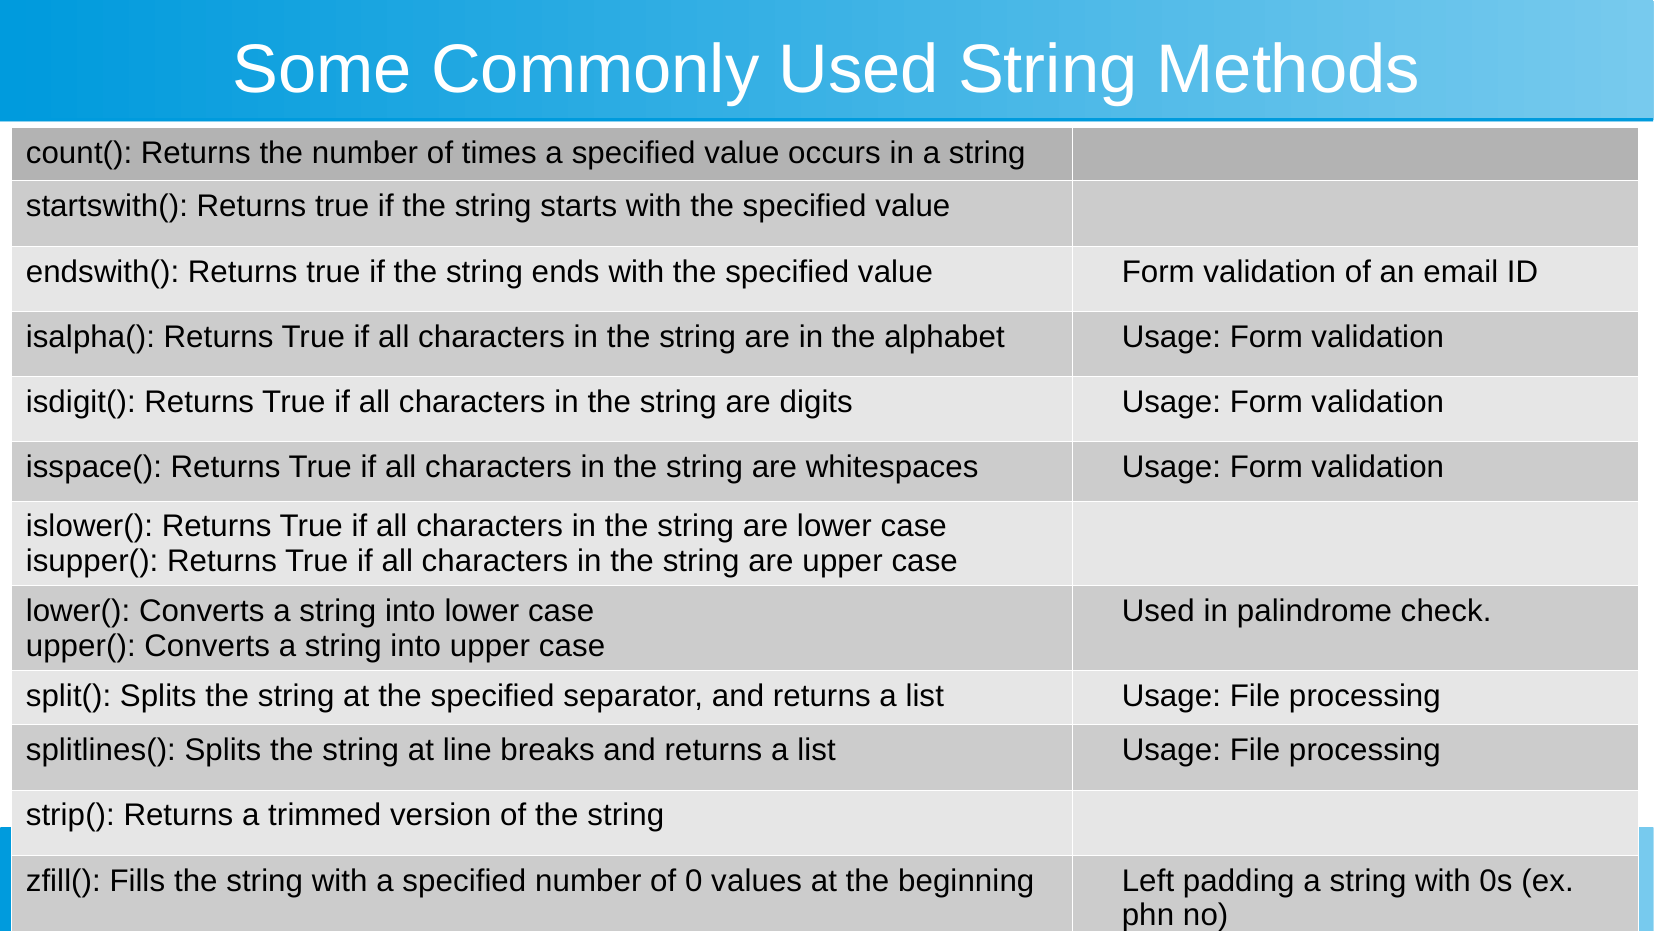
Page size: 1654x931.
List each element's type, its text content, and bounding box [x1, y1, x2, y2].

table_cell Usage: File processing [1073, 671, 1638, 724]
table_cell Usage: File processing [1073, 725, 1638, 790]
table_header count(): Returns the number of times a specified value occurs in a string [12, 128, 1072, 180]
table_cell Usage: Form validation [1073, 312, 1638, 376]
table_cell endswith(): Returns true if the string ends with the specified value [12, 247, 1072, 311]
table_cell isdigit(): Returns True if all characters in the string are digits [12, 377, 1072, 441]
table_cell lower(): Converts a string into lower case upper(): Converts a string into upper case [12, 586, 1072, 670]
table_cell strip(): Returns a trimmed version of the string [12, 791, 1072, 855]
table_cell [1073, 502, 1638, 585]
table_header [1073, 128, 1638, 180]
table_cell split(): Splits the string at the specified separator, and returns a list [12, 671, 1072, 724]
table_cell isspace(): Returns True if all characters in the string are whitespaces [12, 442, 1072, 501]
table_cell splitlines(): Splits the string at line breaks and returns a list [12, 725, 1072, 790]
table_cell isalpha(): Returns True if all characters in the string are in the alphabet [12, 312, 1072, 376]
table_cell [1073, 181, 1638, 246]
table_cell zfill(): Fills the string with a specified number of 0 values at the beginning [12, 856, 1072, 931]
table_cell Form validation of an email ID [1073, 247, 1638, 311]
table_cell Usage: Form validation [1073, 442, 1638, 501]
table_cell Left padding a string with 0s (ex. phn no) [1073, 856, 1638, 931]
table_cell Used in palindrome check. [1073, 586, 1638, 670]
table_cell Usage: Form validation [1073, 377, 1638, 441]
table_cell startswith(): Returns true if the string starts with the specified value [12, 181, 1072, 246]
table_cell [1073, 791, 1638, 855]
table_cell islower(): Returns True if all characters in the string are lower case isupper(): Returns True if all characters in the string are upper case [12, 502, 1072, 585]
title Some Commonly Used String Methods [59, 29, 1595, 108]
